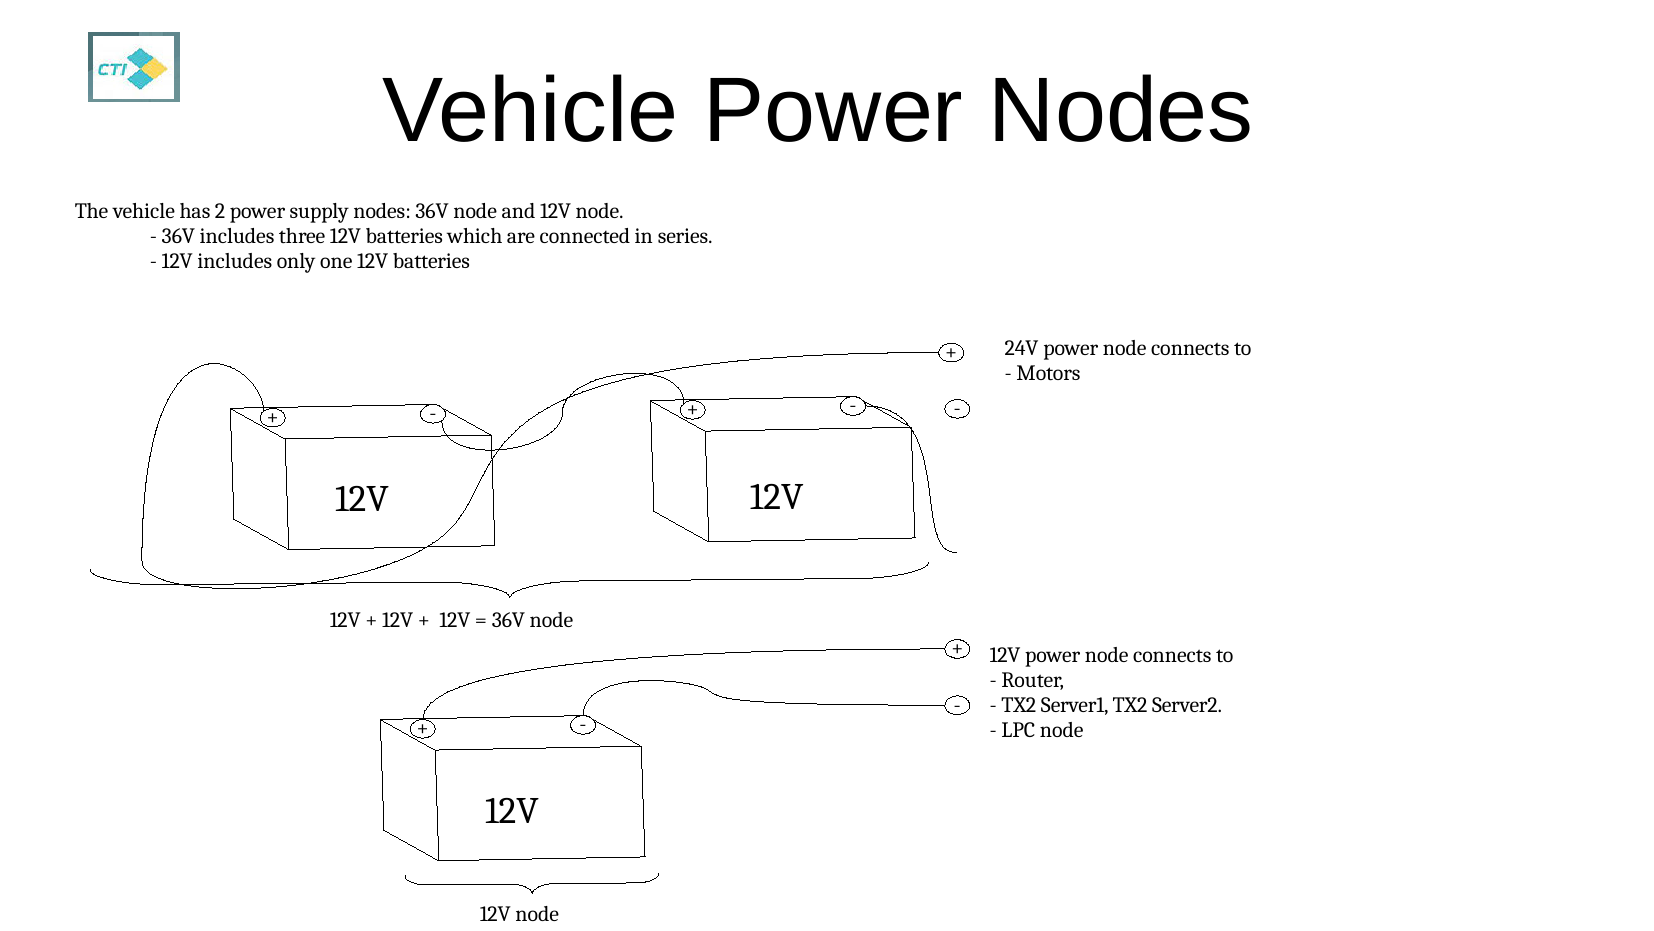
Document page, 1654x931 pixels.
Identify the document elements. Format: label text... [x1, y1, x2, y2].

text_box - [570, 715, 596, 735]
text_box 12V node [464, 894, 660, 931]
text_box 12V [470, 781, 606, 841]
text_box + [260, 408, 286, 427]
text_box 12V + 12V + 12V = 36V node [314, 600, 795, 663]
text_box 12V power node connects to - Router, - TX2 Server1, TX2 Server2. - LPC node [974, 635, 1515, 753]
picture [88, 32, 180, 102]
text_box - [420, 404, 446, 424]
text_box + [680, 400, 706, 420]
text_box - [944, 399, 970, 419]
text_box - [944, 695, 970, 715]
text_box + [410, 719, 436, 739]
text_box + [938, 343, 964, 362]
text_box - [840, 396, 866, 416]
text_box + [944, 639, 970, 659]
title Vehicle Power Nodes [82, 37, 1559, 184]
text_box 12V [320, 470, 456, 530]
text_box The vehicle has 2 power supply nodes: 36V node and 12V node. - 36V includes three 12V batteries which are connected in series. - 12V includes only one 12V batteries [59, 191, 1545, 334]
text_box 24V power node connects to - Motors [989, 329, 1530, 443]
text_box 12V [734, 468, 870, 528]
